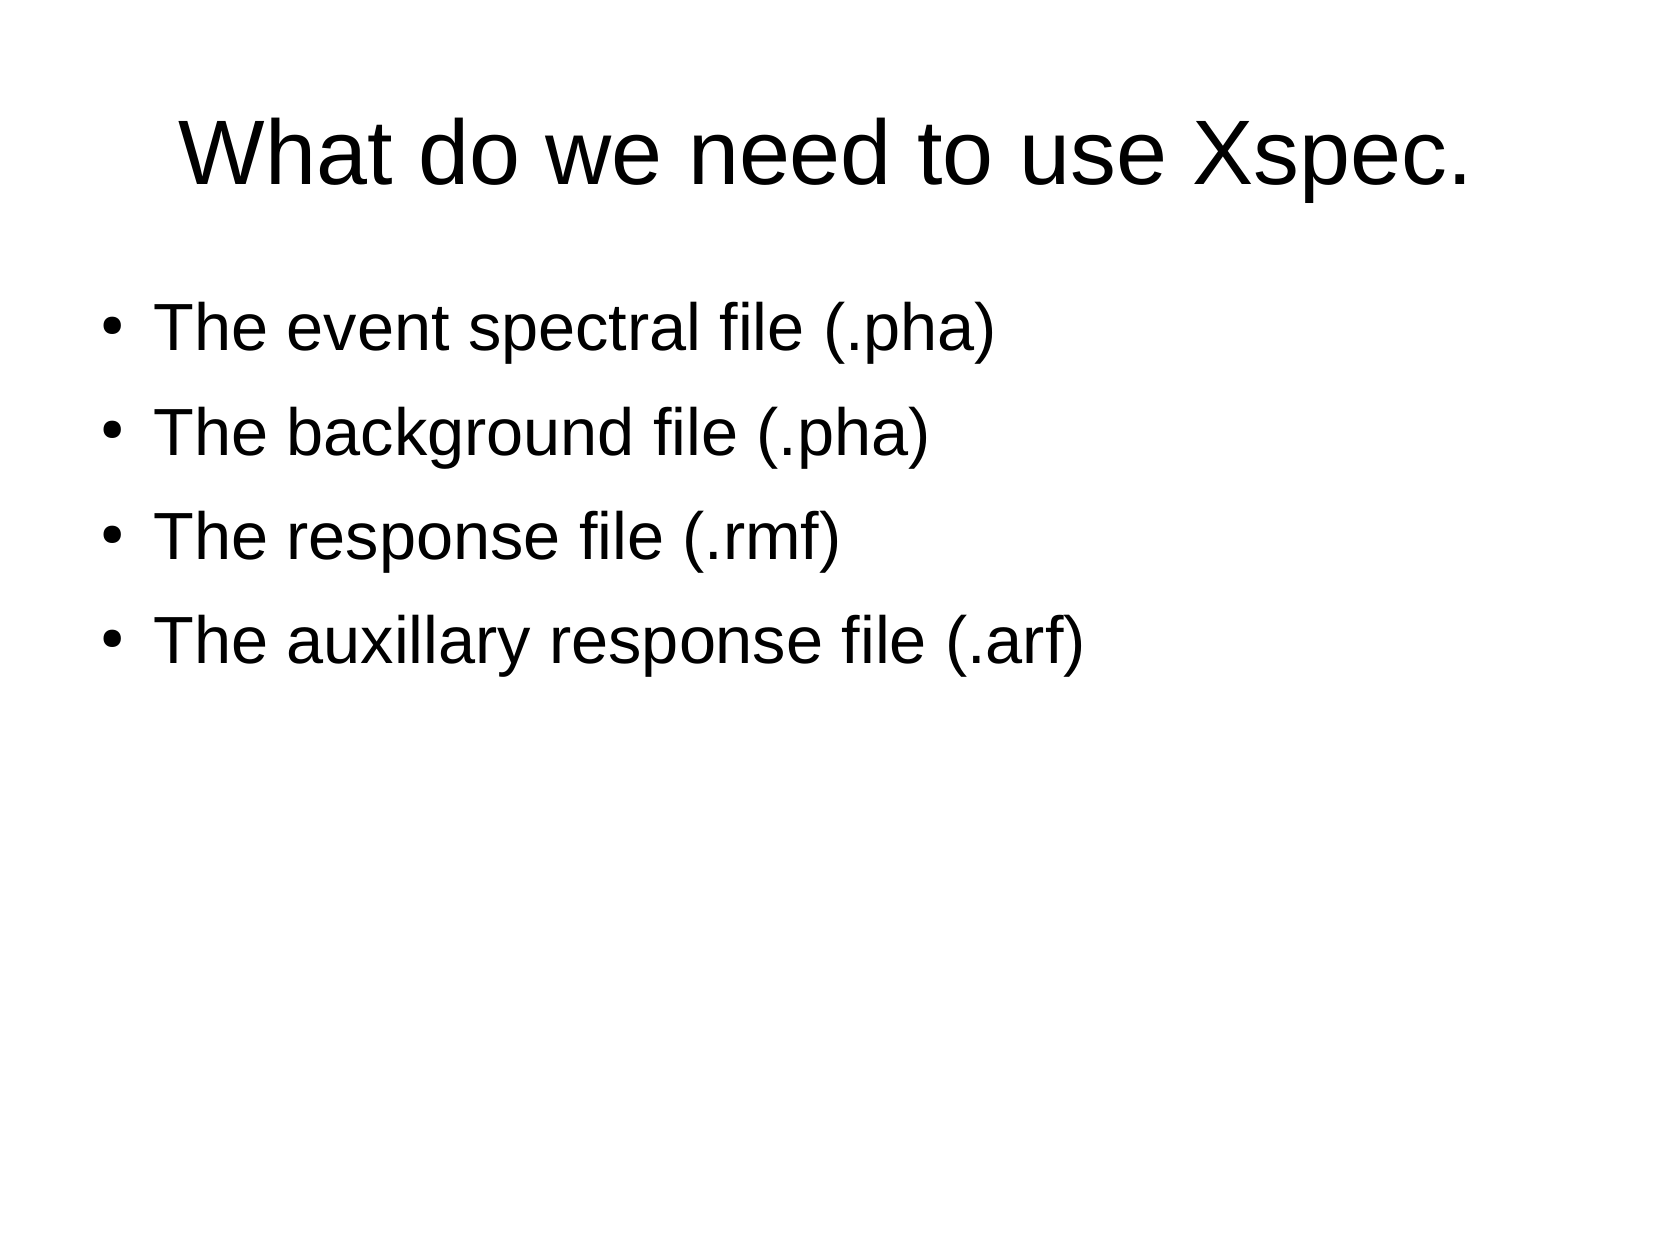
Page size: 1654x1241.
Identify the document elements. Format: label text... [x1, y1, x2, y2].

title What do we need to use Xspec. [82, 49, 1571, 257]
list The event spectral file (.pha) The background file (.pha) The response file (.rmf) The auxillary response file (.arf) [82, 290, 1571, 1010]
